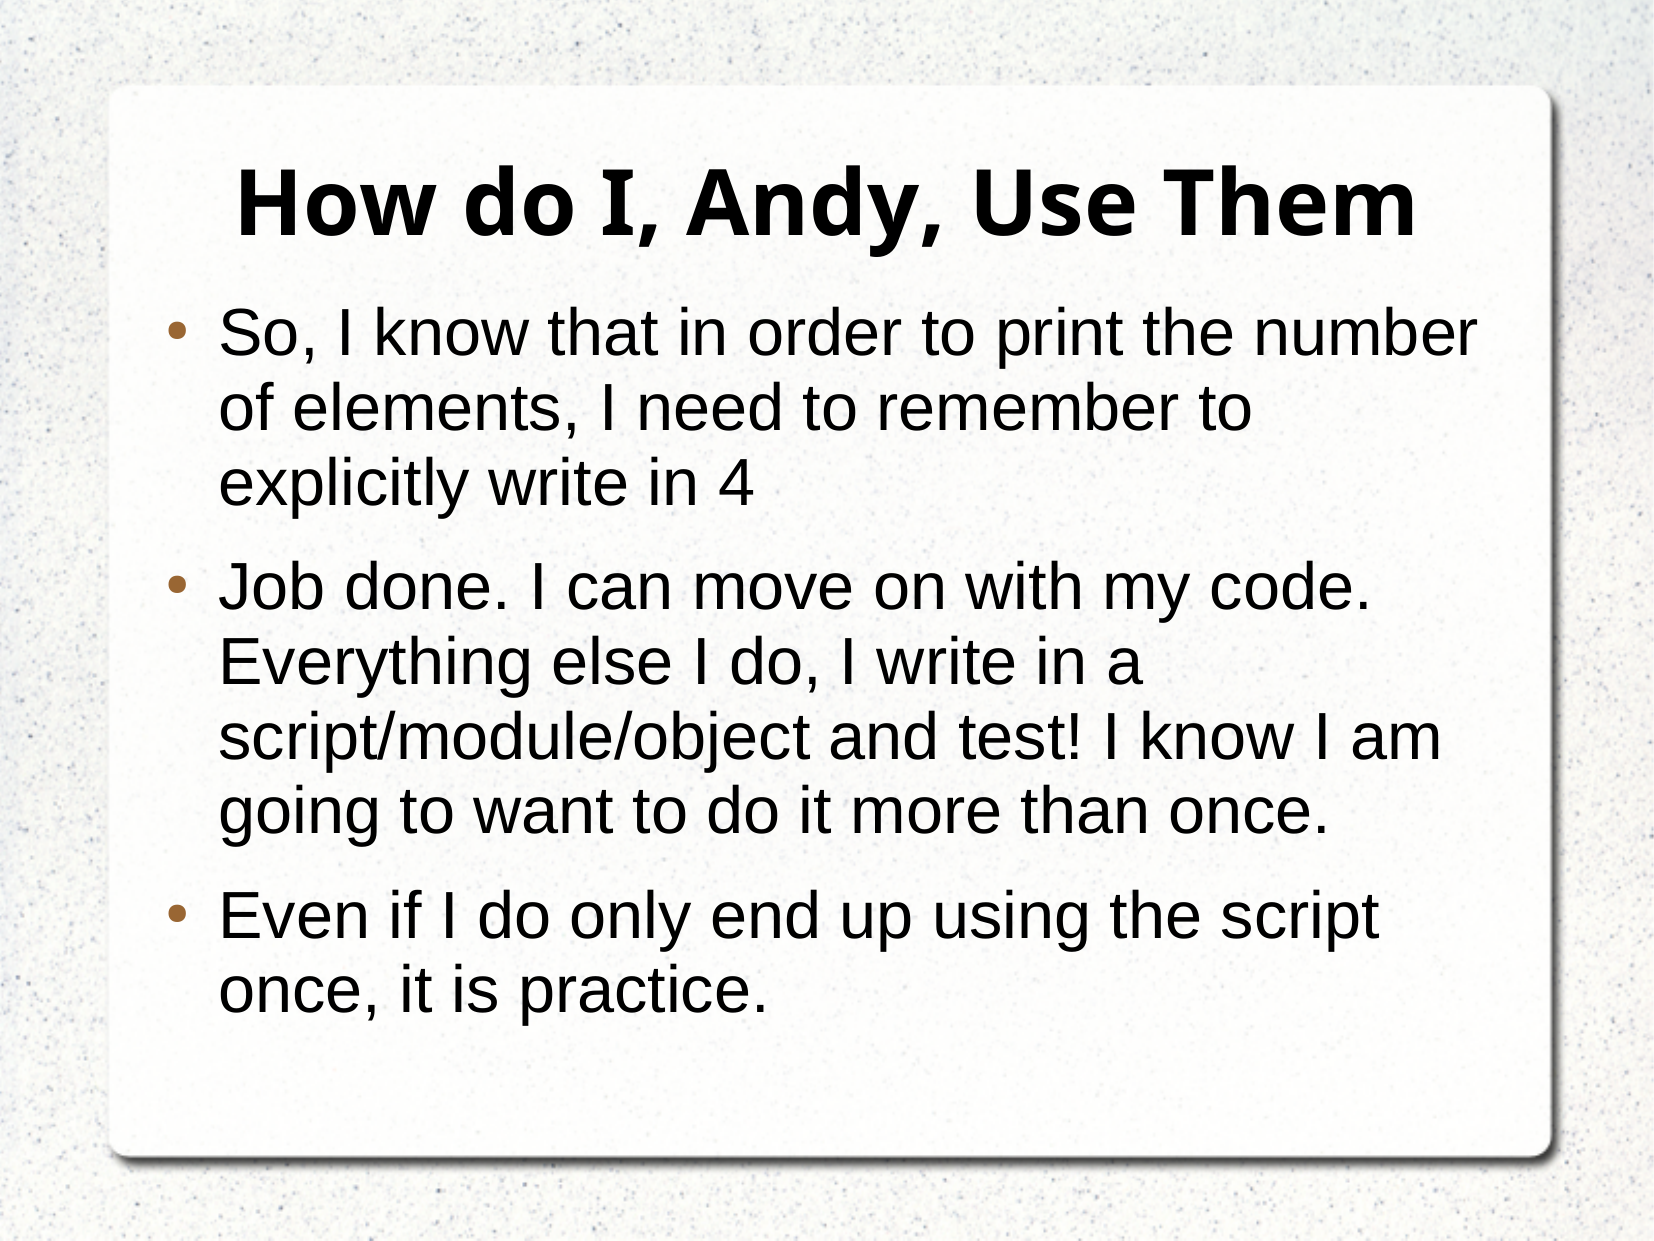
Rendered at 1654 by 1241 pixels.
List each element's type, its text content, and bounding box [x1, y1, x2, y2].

list So, I know that in order to print the number of elements, I need to remember to explicitly write in 4 Job done. I can move on with my code. Everything else I do, I write in a script/module/object and test! I know I am going to want to do it more than once. Even if I do only end up using the script once, it is practice. [147, 295, 1506, 1026]
picture [0, 0, 1654, 1241]
title How do I, Andy, Use Them [118, 96, 1536, 304]
